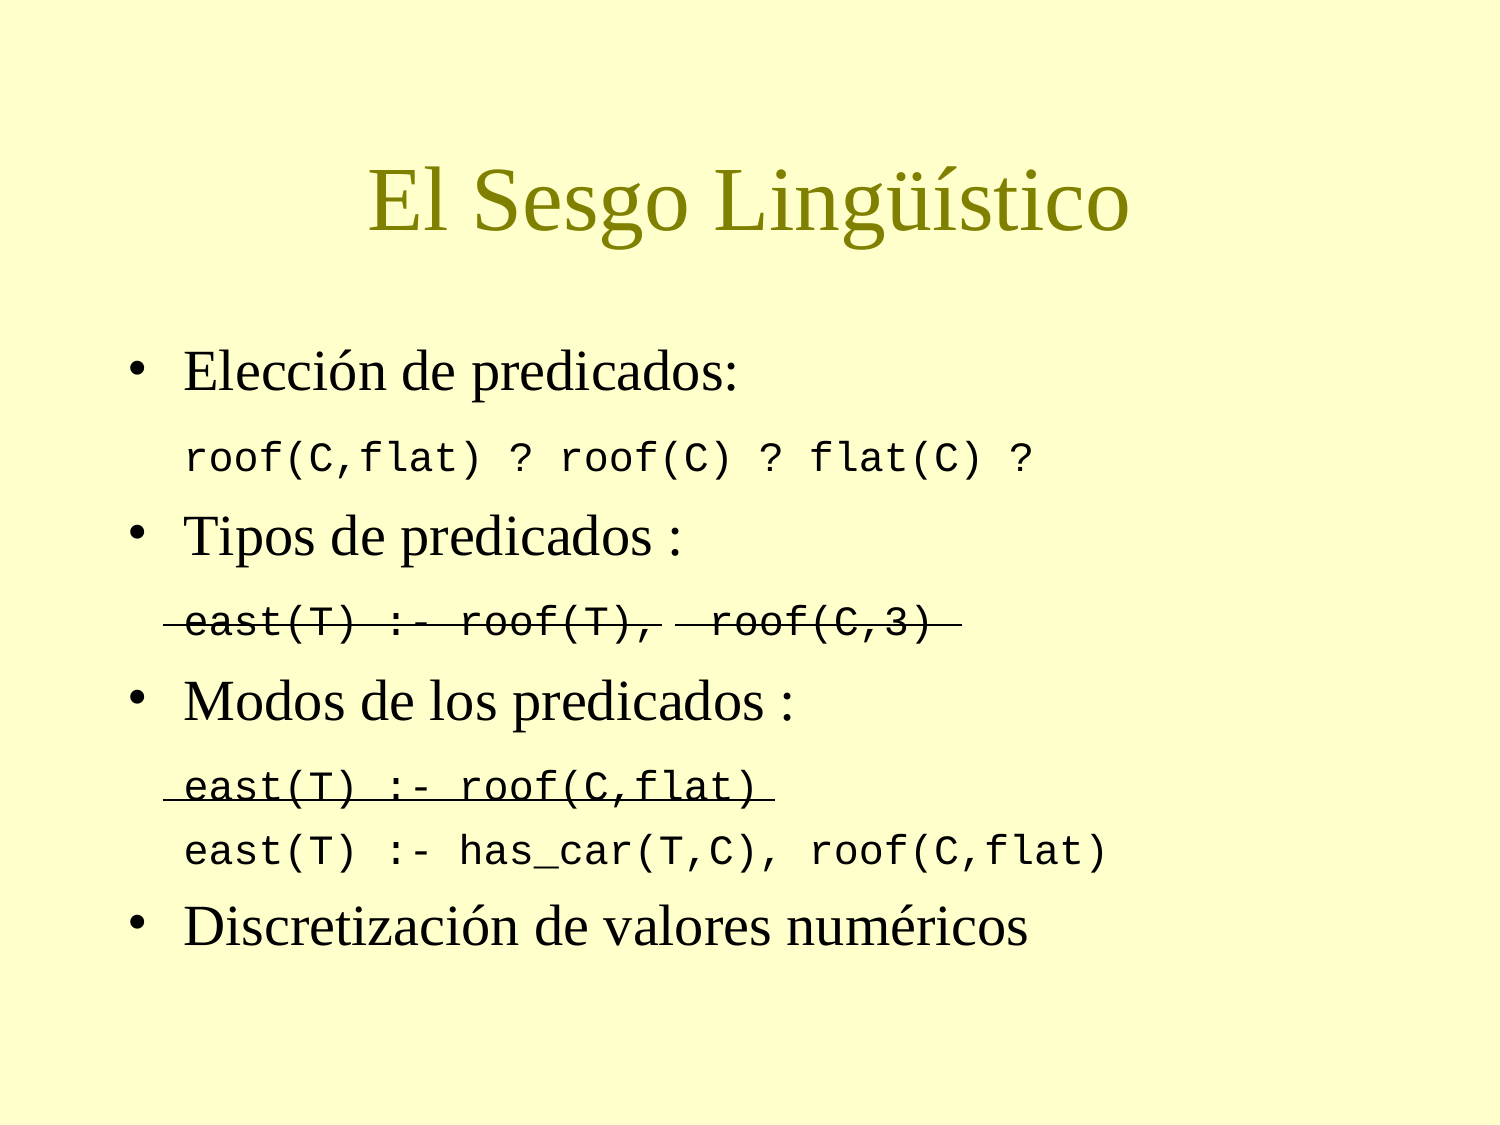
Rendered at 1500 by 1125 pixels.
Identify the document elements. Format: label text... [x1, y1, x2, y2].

title El Sesgo Lingüístico [112, 99, 1388, 288]
list Elección de predicados: roof(C,flat) ? roof(C) ? flat(C) ? Tipos de predicados : east(T) :- roof(T), roof(C,3) Modos de los predicados : east(T) :- roof(C,flat) east(T) :- has_car(T,C), roof(C,flat) Discretización de valores numéricos [112, 324, 1388, 1001]
